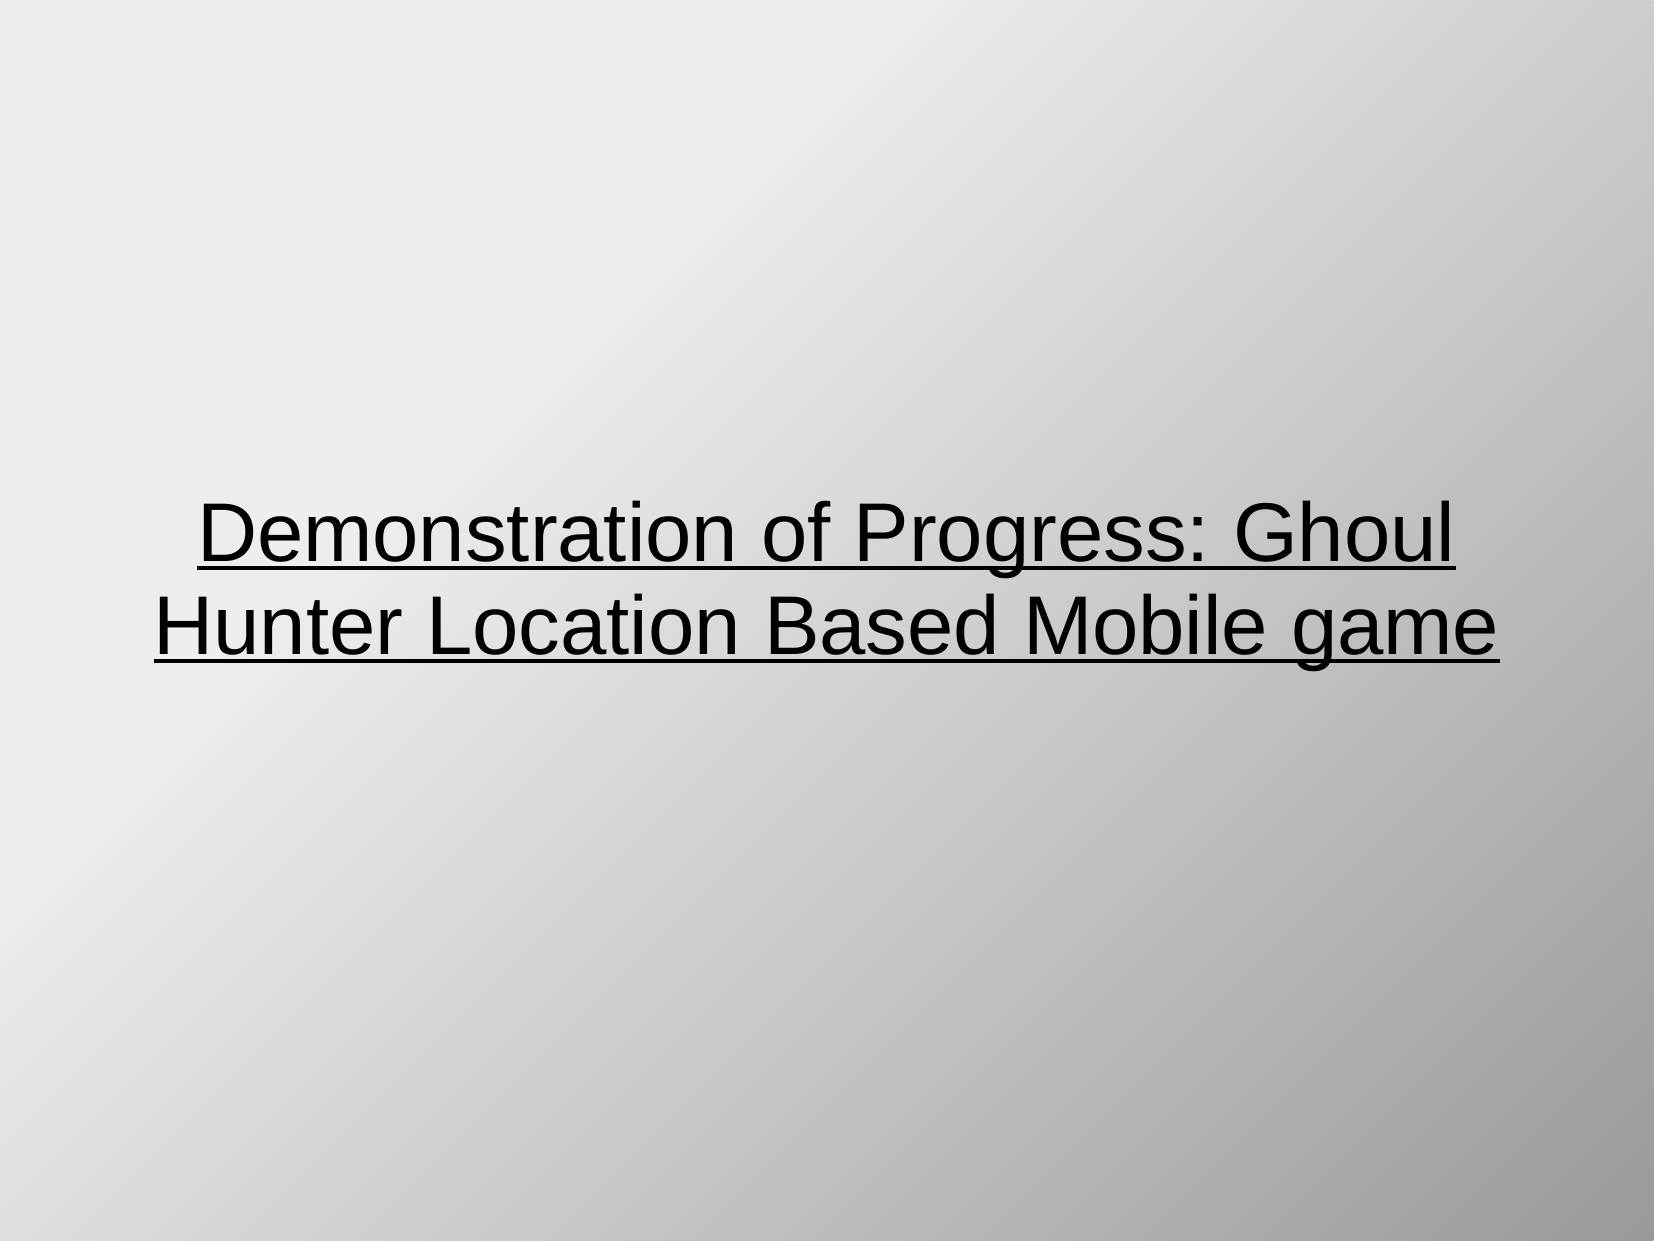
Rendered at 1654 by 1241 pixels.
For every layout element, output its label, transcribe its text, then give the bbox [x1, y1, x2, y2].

subtitle Demonstration of Progress: Ghoul Hunter Location Based Mobile game [82, 49, 1571, 1109]
